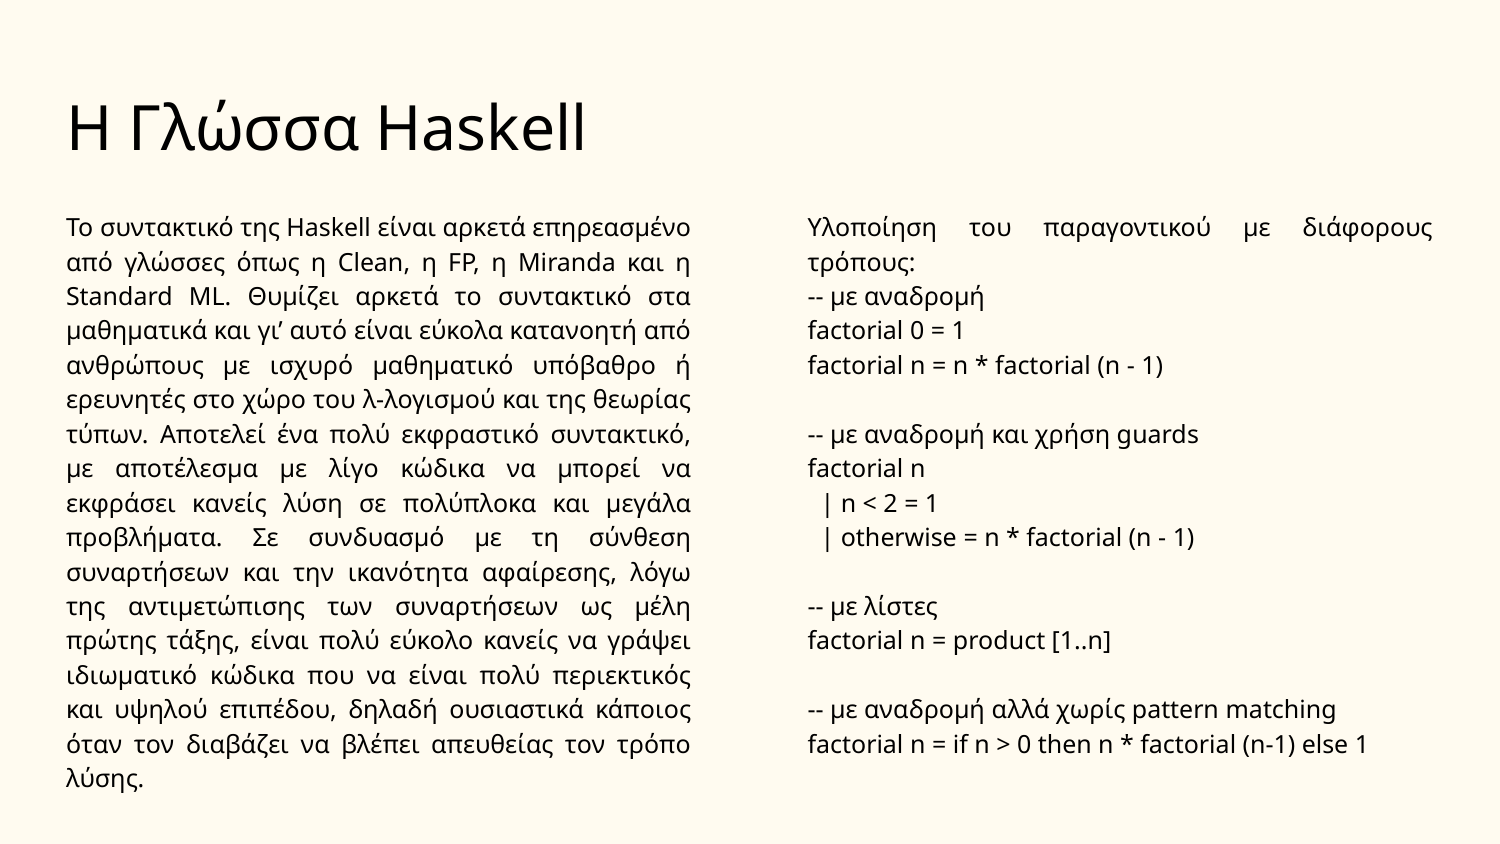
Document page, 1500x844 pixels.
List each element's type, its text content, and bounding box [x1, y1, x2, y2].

list Υλοποίηση του παραγοντικού με διάφορους τρόπους: -- με αναδρομή factorial 0 = 1 factorial n = n * factorial (n - 1) -- με αναδρομή και χρήση guards factorial n | n < 2 = 1 | otherwise = n * factorial (n - 1) -- με λίστες factorial n = product [1..n] -- με αναδρομή αλλά χωρίς pattern matching factorial n = if n > 0 then n * factorial (n-1) else 1 [792, 192, 1449, 750]
title Η Γλώσσα Haskell [51, 72, 1449, 174]
list Το συντακτικό της Haskell είναι αρκετά επηρεασμένο από γλώσσες όπως η Clean, η FP, η Miranda και η Standard ML. Θυμίζει αρκετά το συντακτικό στα μαθηματικά και γι’ αυτό είναι εύκολα κατανοητή από ανθρώπους με ισχυρό μαθηματικό υπόβαθρο ή ερευνητές στο χώρο του λ-λογισμού και της θεωρίας τύπων. Αποτελεί ένα πολύ εκφραστικό συντακτικό, με αποτέλεσμα με λίγο κώδικα να μπορεί να εκφράσει κανείς λύση σε πολύπλοκα και μεγάλα προβλήματα. Σε συνδυασμό με τη σύνθεση συναρτήσεων και την ικανότητα αφαίρεσης, λόγω της αντιμετώπισης των συναρτήσεων ως μέλη πρώτης τάξης, είναι πολύ εύκολο κανείς να γράψει ιδιωματικό κώδικα που να είναι πολύ περιεκτικός και υψηλού επιπέδου, δηλαδή ουσιαστικά κάποιος όταν τον διαβάζει να βλέπει απευθείας τον τρόπο λύσης. [51, 192, 708, 750]
